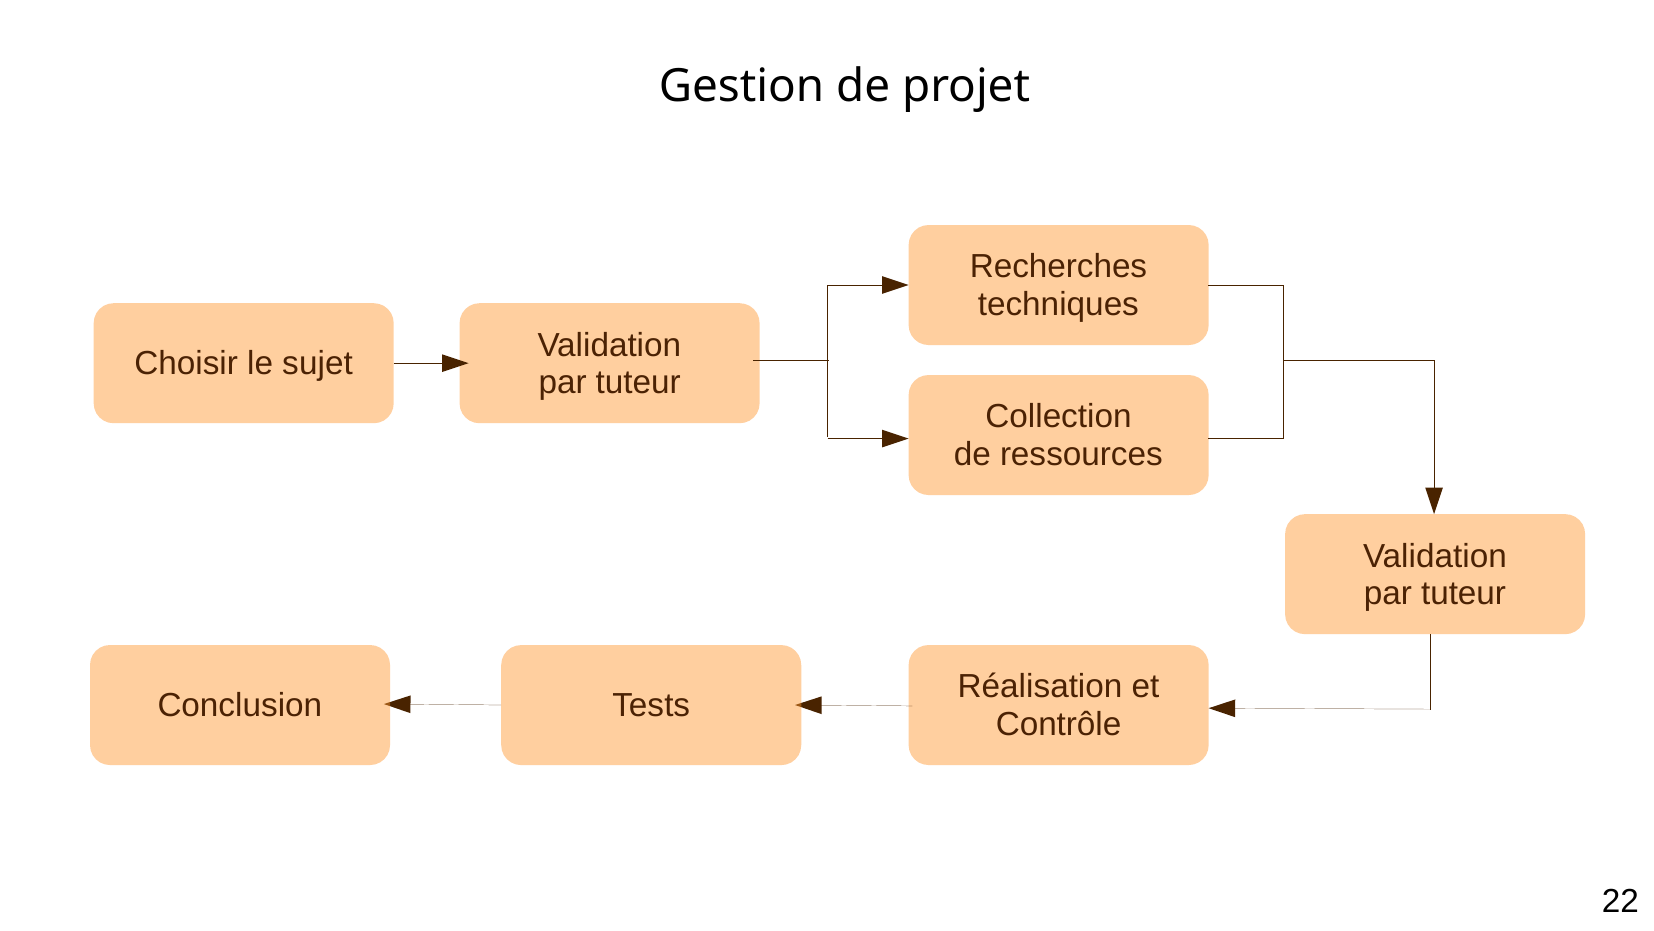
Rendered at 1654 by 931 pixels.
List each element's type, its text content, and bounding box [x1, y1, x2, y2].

text_box Collection de ressources [908, 375, 1209, 496]
text_box Tests [501, 645, 802, 766]
text_box Choisir le sujet [93, 303, 394, 424]
text_box Validation par tuteur [459, 303, 760, 424]
text_box Recherches techniques [908, 225, 1209, 346]
text_box Validation par tuteur [1285, 514, 1586, 635]
text_box Conclusion [90, 645, 391, 766]
text_box <number> [1024, 874, 1654, 931]
text_box Gestion de projet [242, 45, 1411, 136]
text_box Réalisation et Contrôle [908, 645, 1209, 766]
